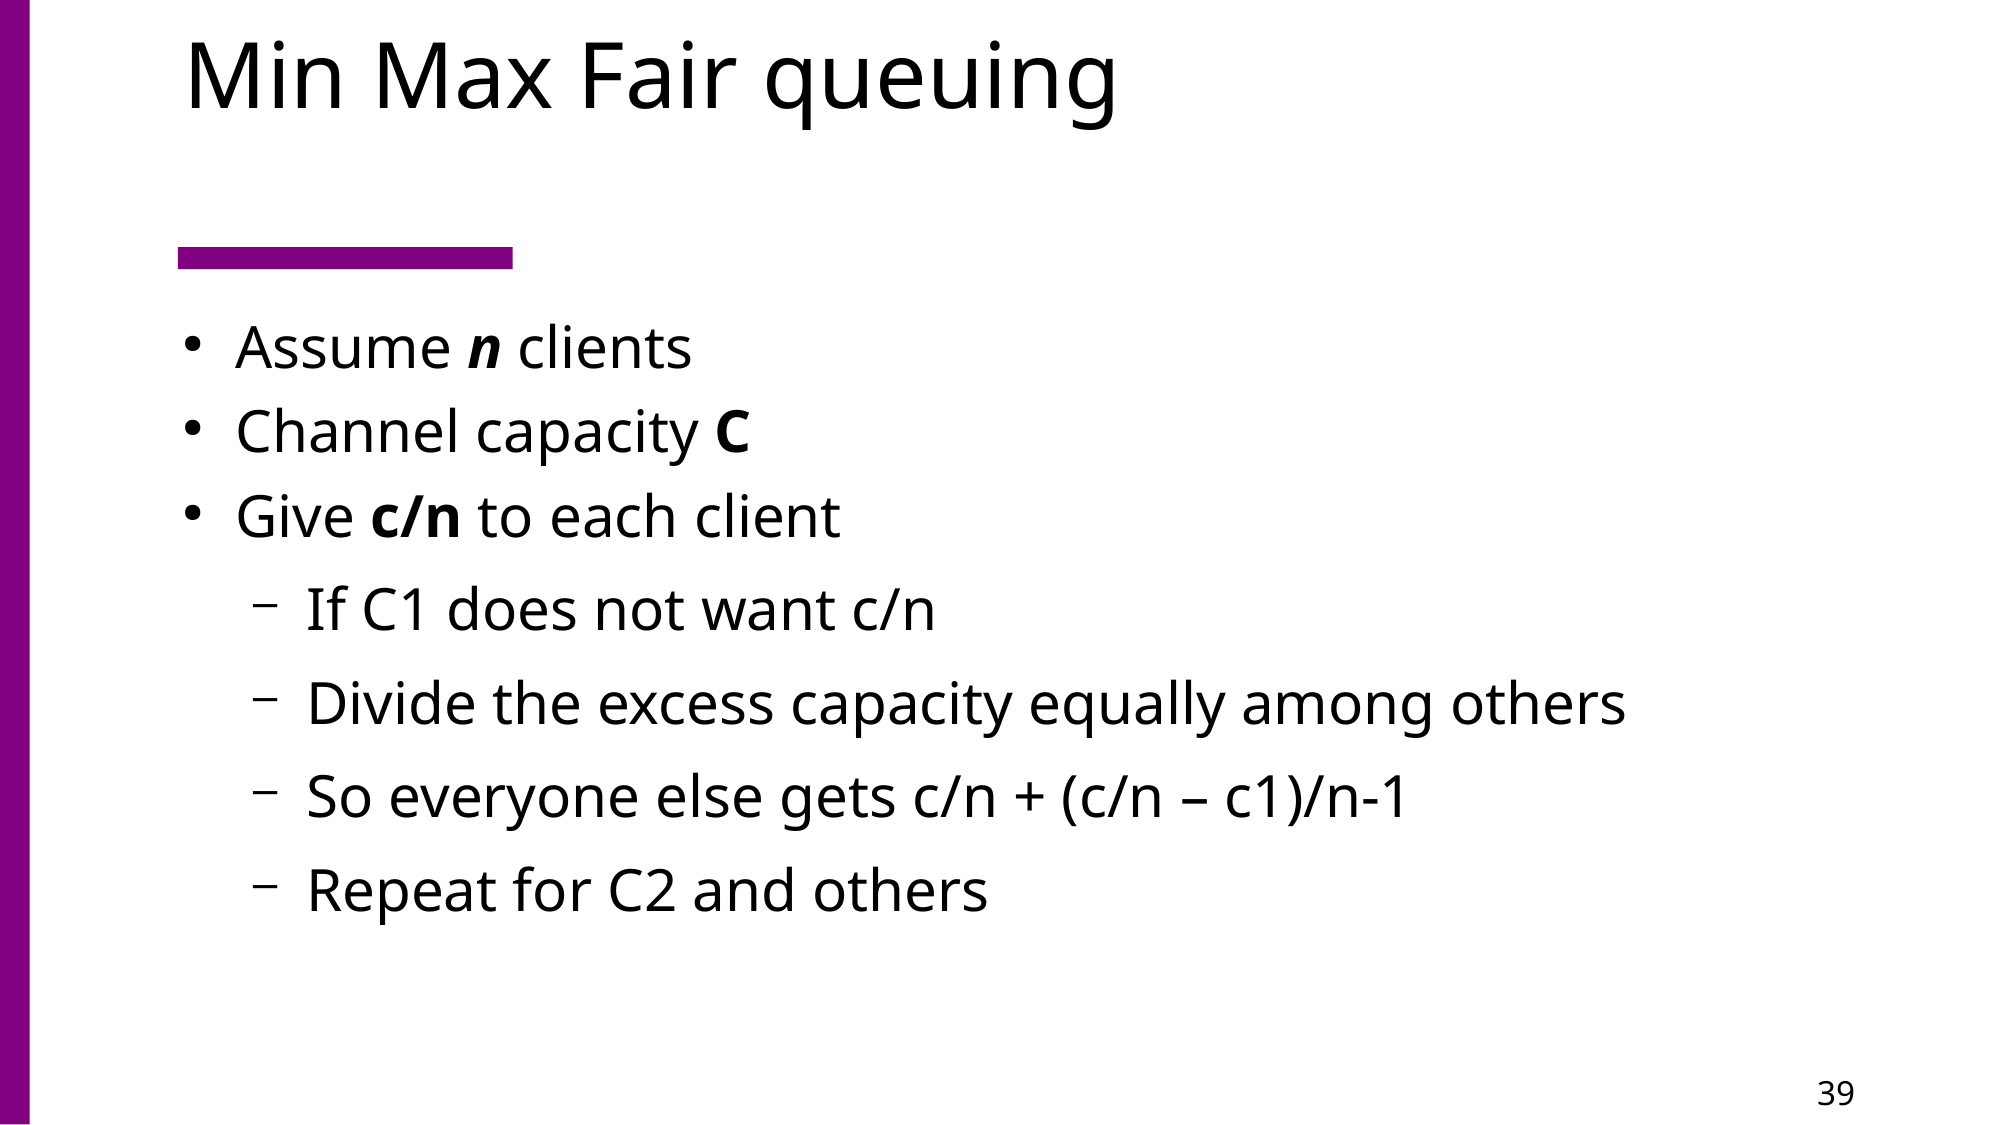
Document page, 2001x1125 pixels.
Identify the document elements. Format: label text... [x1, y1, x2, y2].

title Min Max Fair queuing [133, 9, 1946, 135]
list Assume n clients Channel capacity C Give c/n to each client If C1 does not want c/n Divide the excess capacity equally among others So everyone else gets c/n + (c/n – c1)/n-1 Repeat for C2 and others [149, 302, 1959, 1125]
